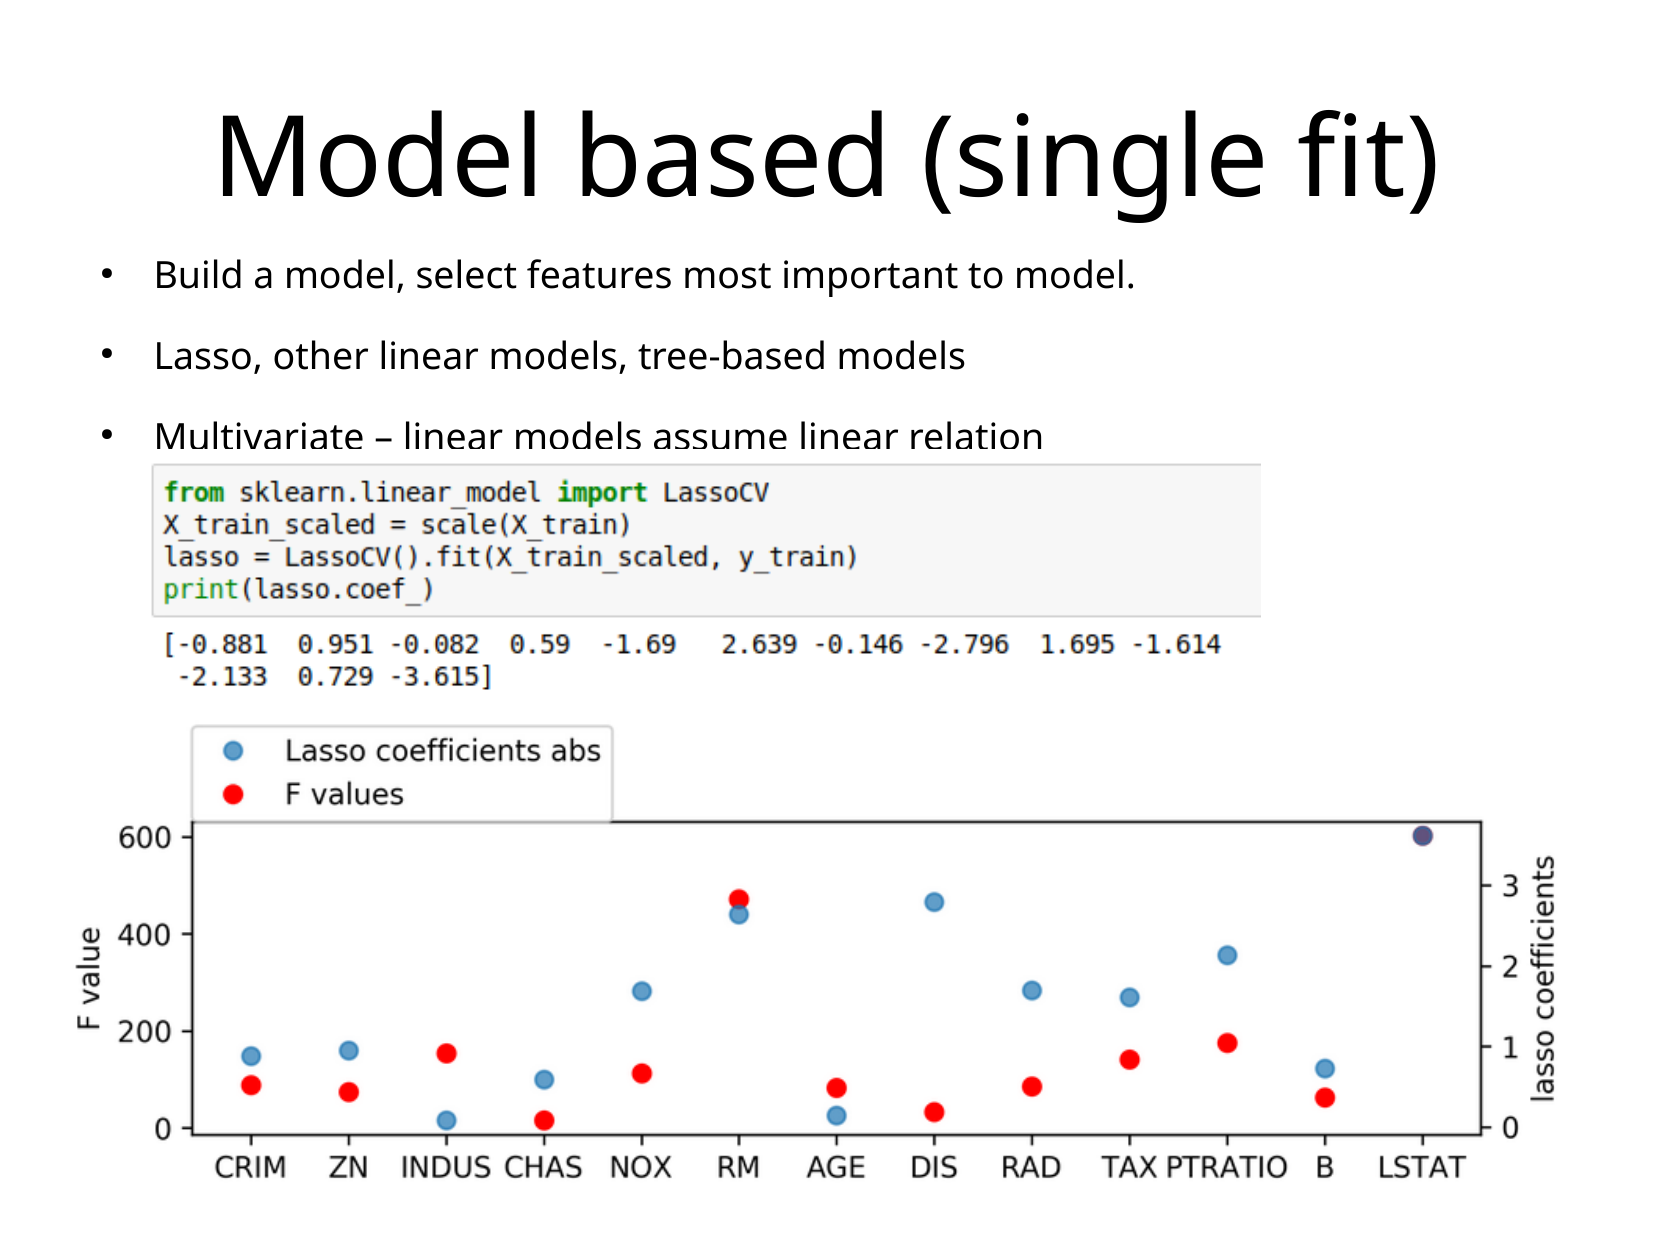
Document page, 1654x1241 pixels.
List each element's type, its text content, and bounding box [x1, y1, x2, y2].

list Build a model, select features most important to model. Lasso, other linear models, tree-based models Multivariate – linear models assume linear relation [82, 248, 1571, 698]
title Model based (single fit) [82, 49, 1571, 248]
picture [62, 449, 1576, 1201]
